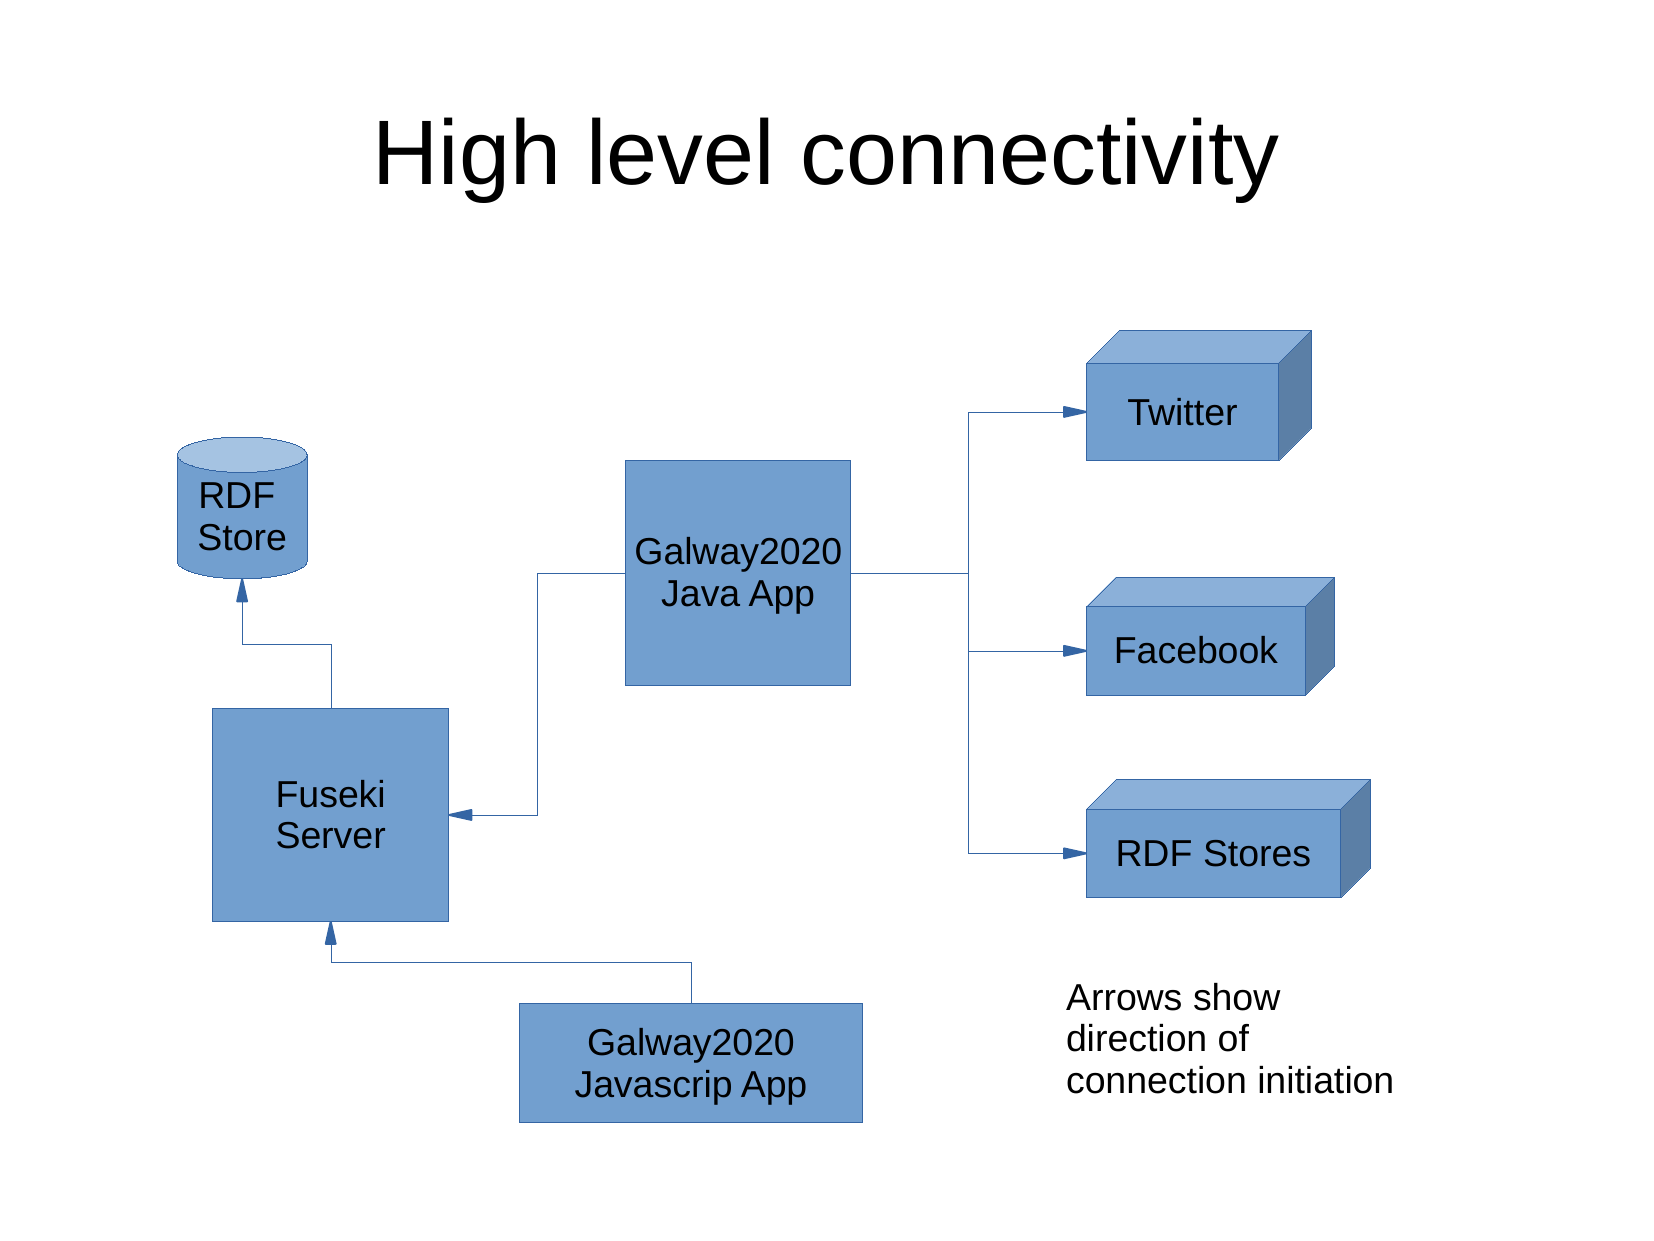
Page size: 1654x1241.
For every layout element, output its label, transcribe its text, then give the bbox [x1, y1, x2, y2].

text_box Facebook [1086, 607, 1305, 696]
text_box Galway2020 Javascrip App [519, 1003, 863, 1123]
text_box RDF Store [177, 456, 308, 579]
text_box Galway2020 Java App [625, 460, 851, 686]
text_box Twitter [1086, 364, 1278, 461]
text_box Arrows show direction of connection initiation [1051, 968, 1418, 1110]
title High level connectivity [82, 49, 1571, 257]
text_box Fuseki Server [212, 708, 449, 922]
text_box RDF Stores [1086, 810, 1340, 898]
